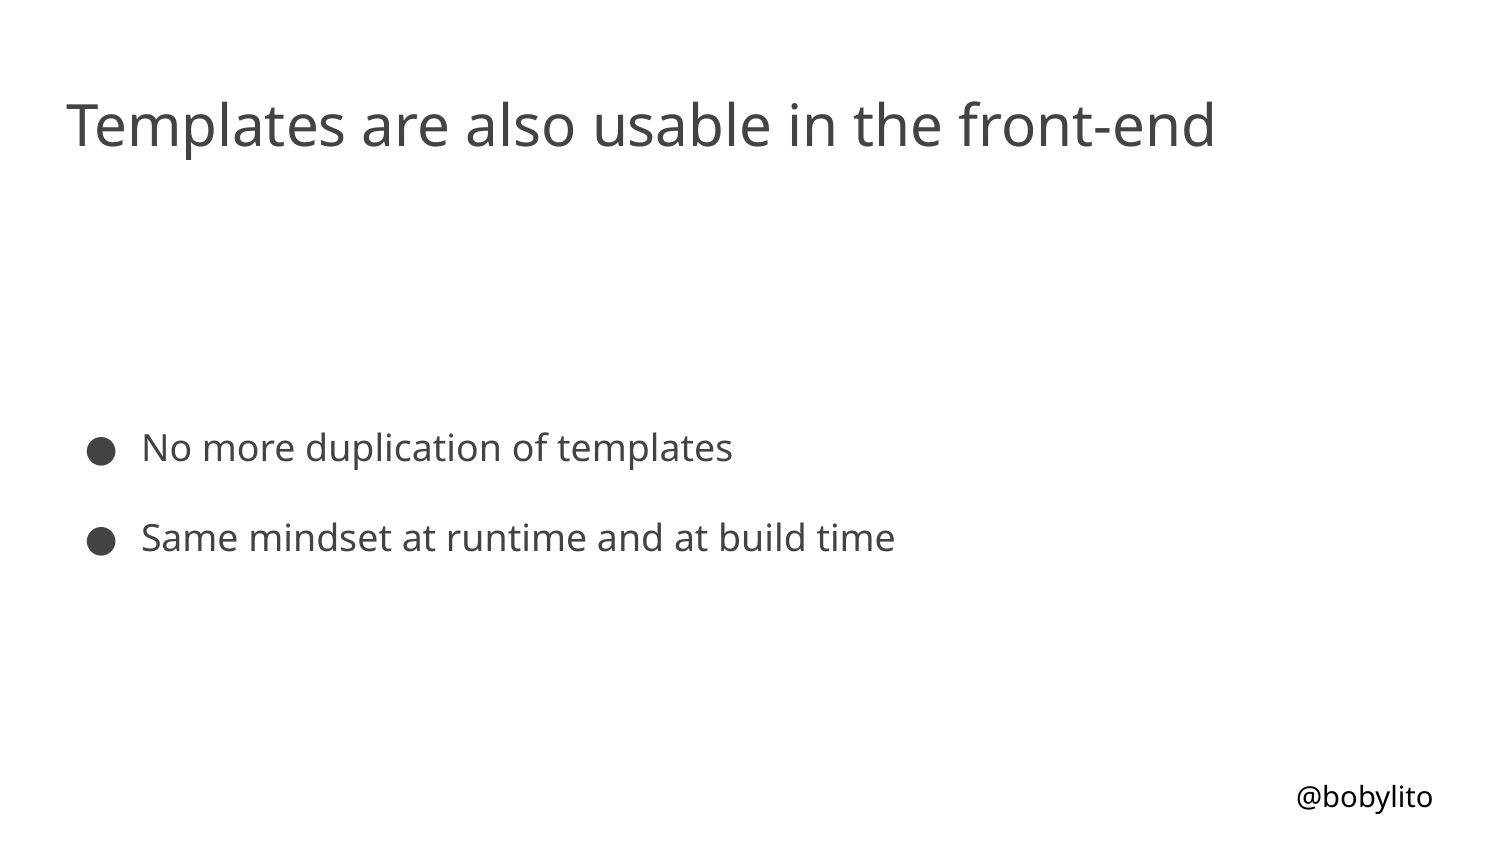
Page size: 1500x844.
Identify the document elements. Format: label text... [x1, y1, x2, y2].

list No more duplication of templates Same mindset at runtime and at build time [51, 189, 1449, 750]
title Templates are also usable in the front-end [51, 72, 1449, 167]
